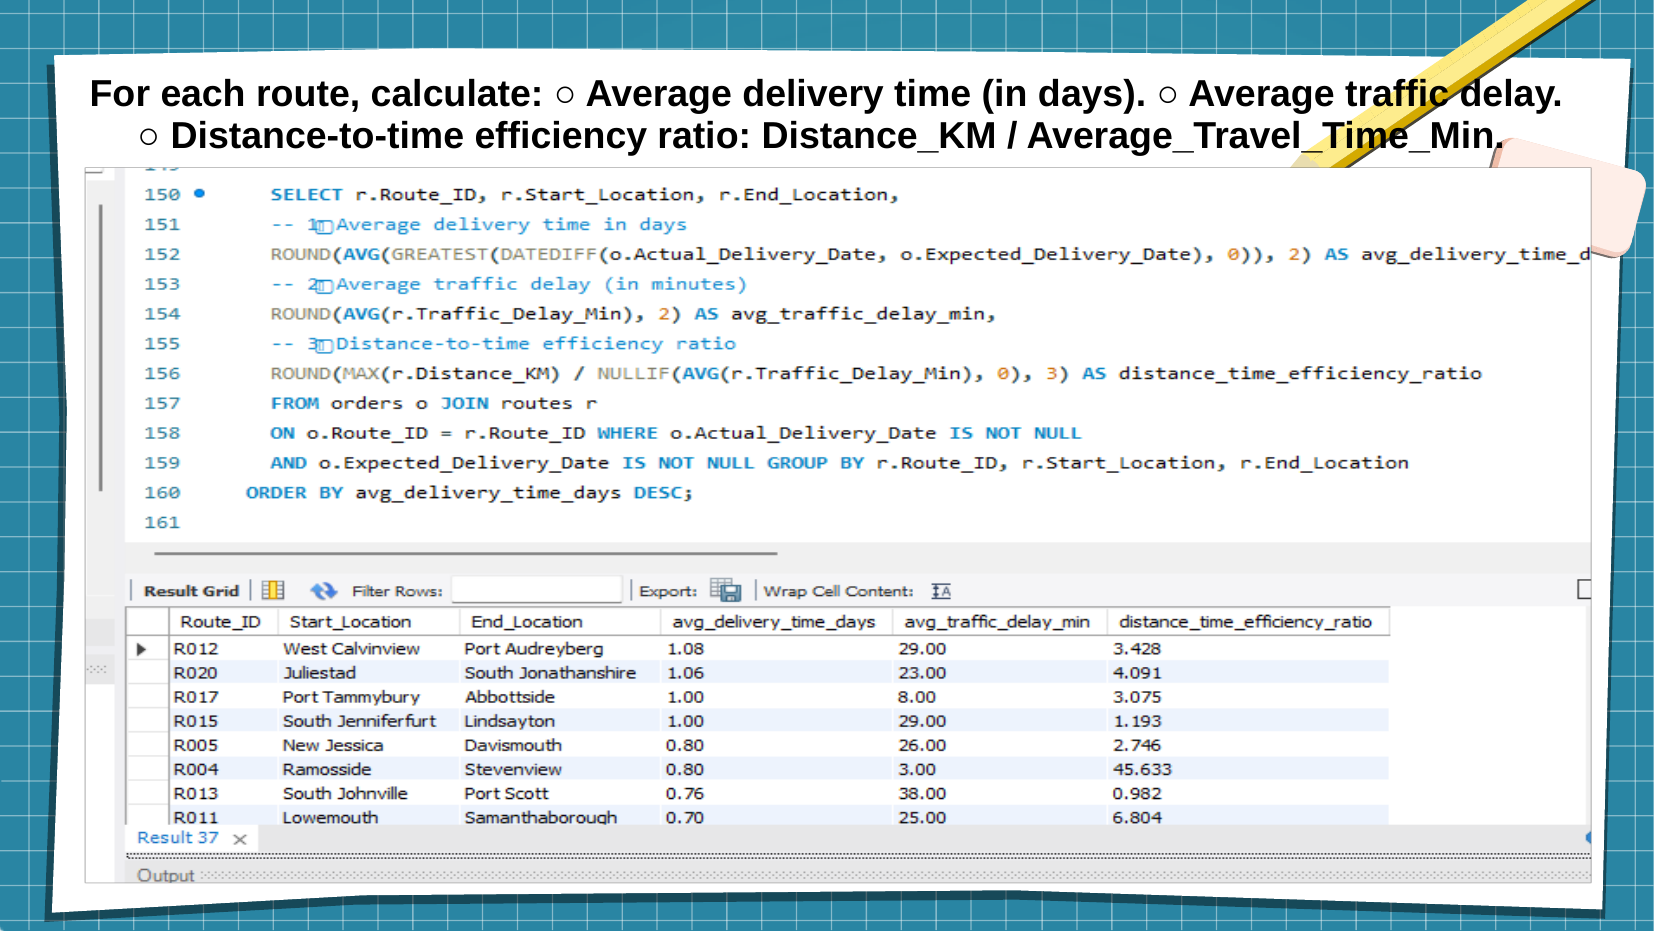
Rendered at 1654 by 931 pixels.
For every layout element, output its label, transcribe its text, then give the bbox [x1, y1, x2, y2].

picture [82, 165, 1595, 886]
title For each route, calculate: ○ Average delivery time (in days). ○ Average traffic delay. ○ Distance-to-time efficiency ratio: Distance_KM / Average_Travel_Time_Min. [82, 37, 1571, 165]
